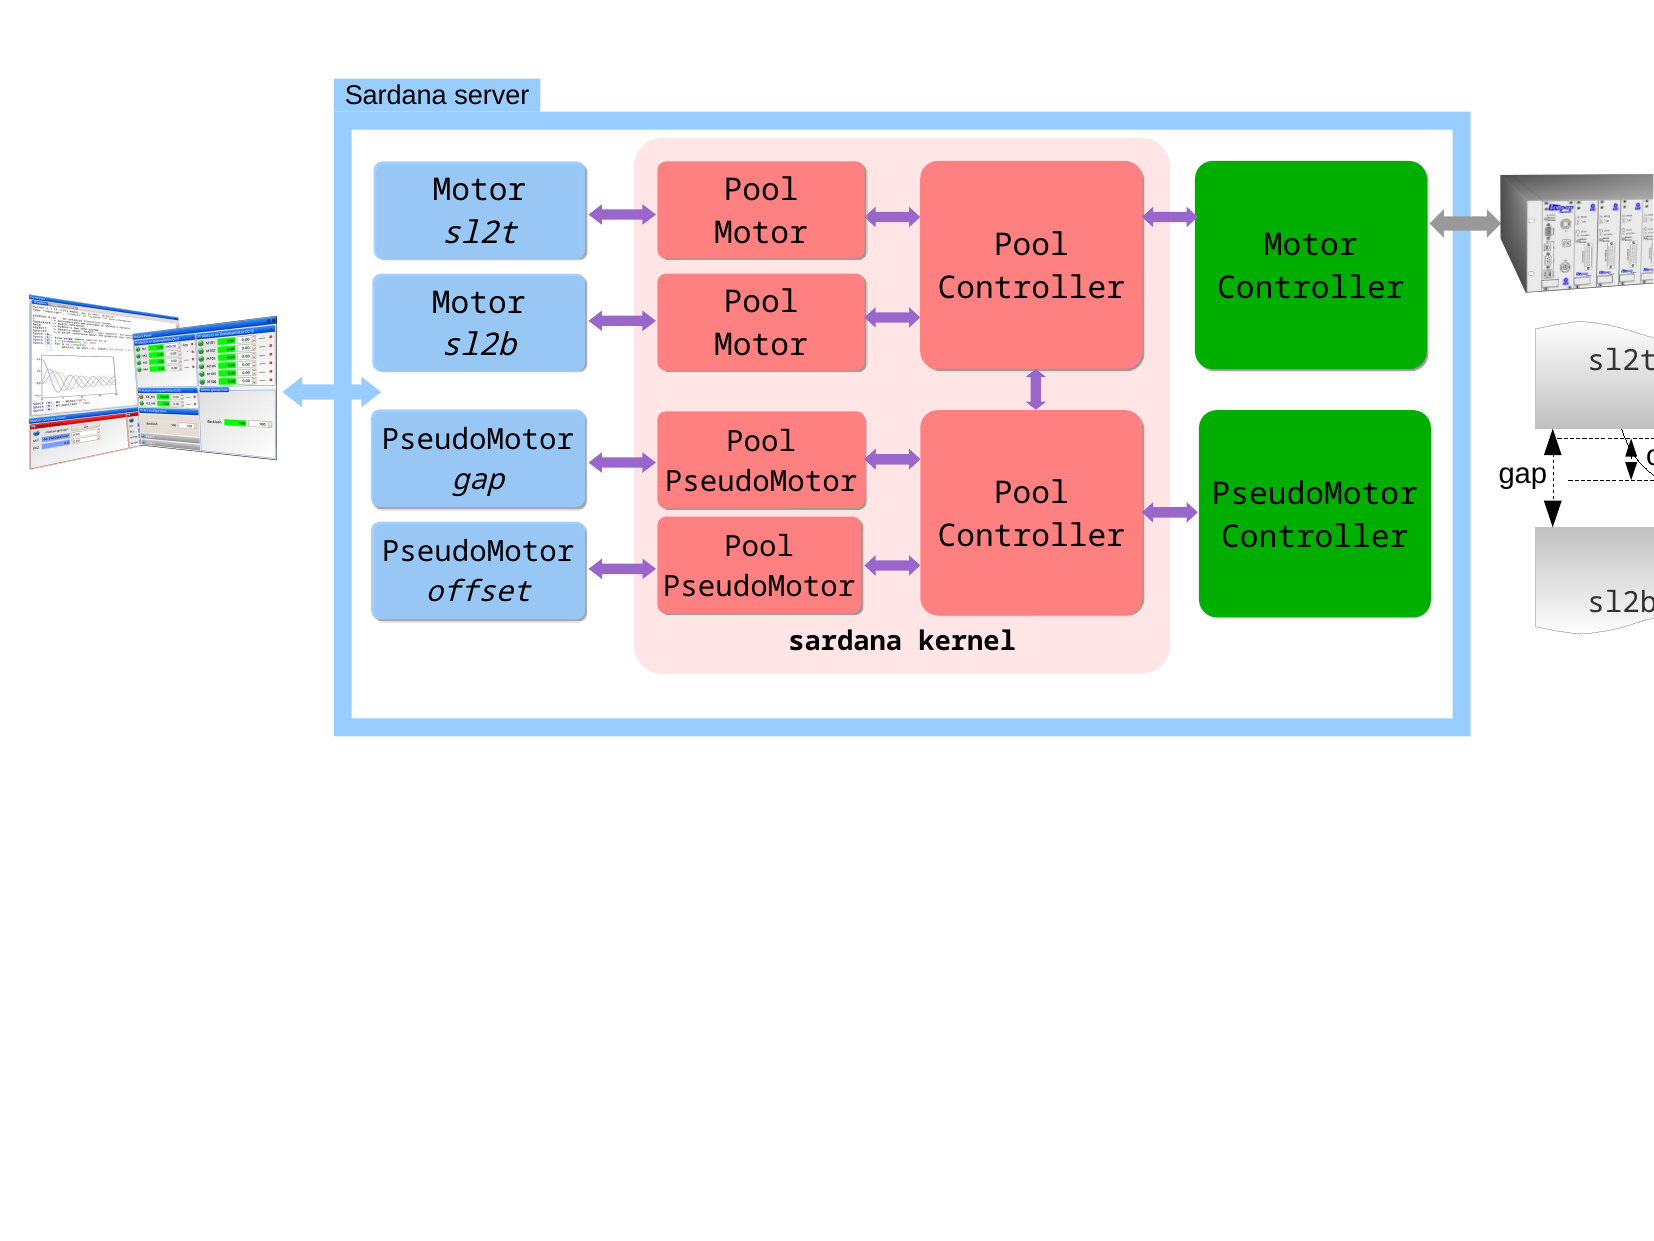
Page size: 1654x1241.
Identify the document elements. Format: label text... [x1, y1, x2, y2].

text_box sardana kernel [634, 137, 1171, 674]
text_box offset [1631, 431, 1654, 480]
text_box Pool Motor [657, 161, 865, 259]
text_box Pool PseudoMotor [657, 516, 862, 614]
text_box Pool Motor [657, 273, 865, 371]
text_box gap [1483, 449, 1589, 498]
text_box Motor Controller [1194, 160, 1427, 370]
picture [12, 294, 277, 470]
text_box PseudoMotor gap [370, 409, 586, 508]
text_box Motor sl2b [372, 273, 586, 372]
text_box [1535, 527, 1654, 635]
text_box Motor sl2t [373, 161, 586, 260]
text_box sardana kernel [1037, 219, 1171, 510]
text_box [1535, 321, 1654, 429]
text_box Pool Controller [920, 160, 1143, 370]
text_box PseudoMotor offset [371, 521, 586, 620]
text_box sl2b [1572, 574, 1654, 624]
picture [1501, 175, 1654, 292]
text_box PseudoMotor Controller [1198, 410, 1431, 618]
text_box Pool Controller [920, 410, 1143, 616]
text_box [282, 111, 1501, 737]
text_box Sardana server [333, 78, 541, 112]
text_box Pool PseudoMotor [657, 411, 865, 509]
text_box sl2t [1572, 331, 1654, 381]
